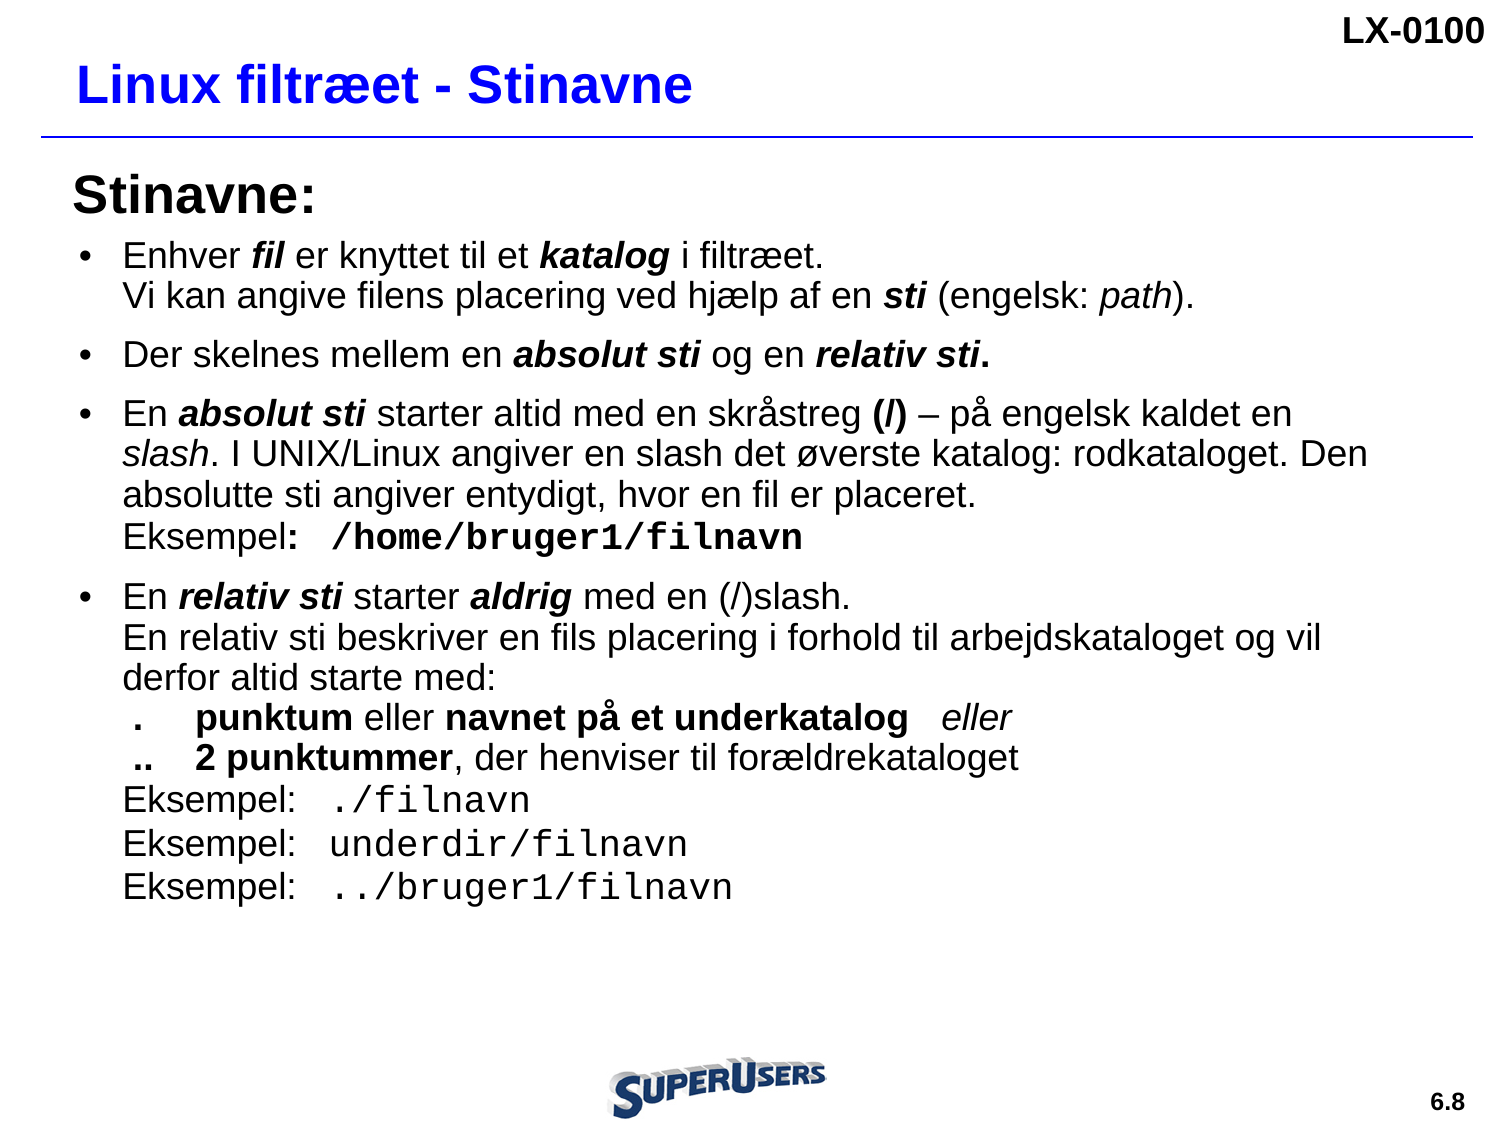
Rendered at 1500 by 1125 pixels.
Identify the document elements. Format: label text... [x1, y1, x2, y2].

list Enhver fil er knyttet til et katalog i filtræet. Vi kan angive filens placering ved hjælp af en sti (engelsk: path). Der skelnes mellem en absolut sti og en relativ sti. En absolut sti starter altid med en skråstreg (/) – på engelsk kaldet en slash. I UNIX/Linux angiver en slash det øverste katalog: rodkataloget. Den absolutte sti angiver entydigt, hvor en fil er placeret. Eksempel: /home/bruger1/filnavn En relativ sti starter aldrig med en (/)slash. En relativ sti beskriver en fils placering i forhold til arbejdskataloget og vil derfor altid starte med: . punktum eller navnet på et underkatalog eller .. 2 punktummer, der henviser til forældrekataloget Eksempel: ./filnavn Eksempel: underdir/filnavn Eksempel: ../bruger1/filnavn [78, 237, 1388, 1125]
title Linux filtræet - Stinavne [76, 39, 1424, 126]
list Stinavne: [59, 160, 1388, 237]
